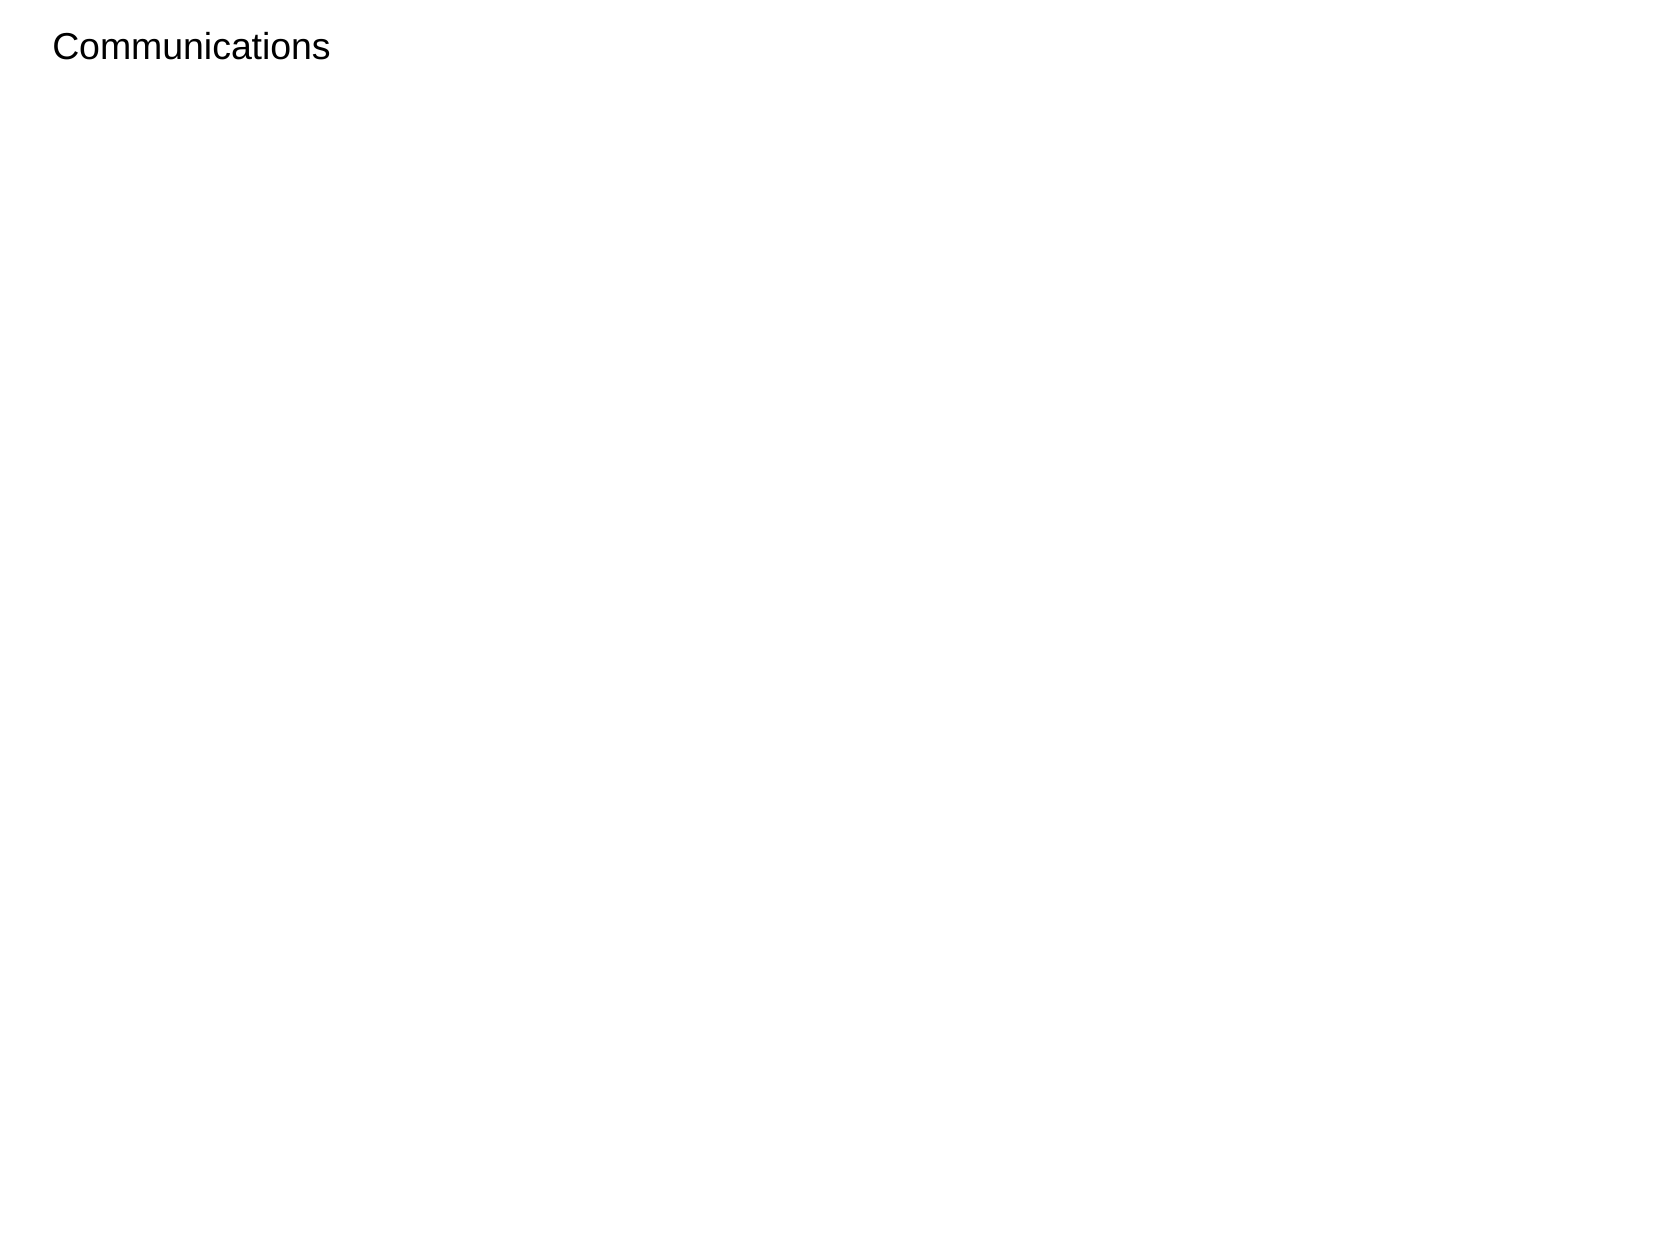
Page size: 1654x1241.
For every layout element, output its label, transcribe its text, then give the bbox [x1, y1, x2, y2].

text_box Communications [37, 18, 601, 76]
